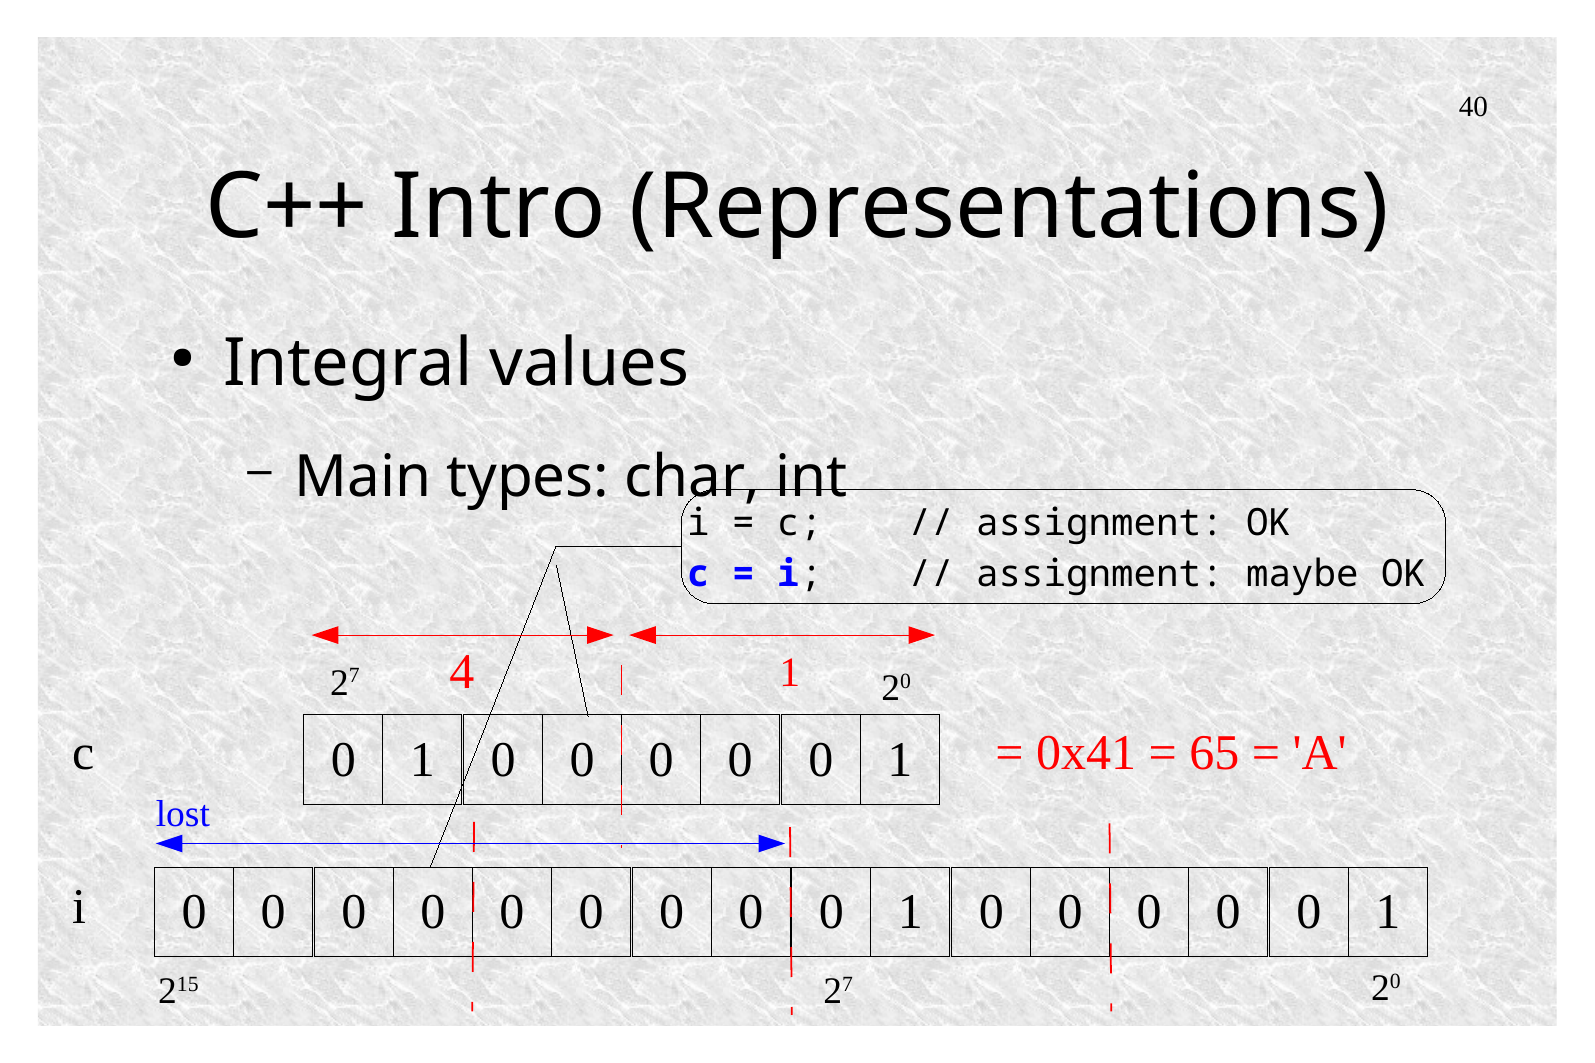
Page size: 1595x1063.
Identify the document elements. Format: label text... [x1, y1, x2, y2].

text_box 0 [542, 714, 622, 805]
text_box 20 [1371, 967, 1402, 1023]
text_box 1 [382, 714, 462, 805]
text_box 0 [1110, 867, 1188, 957]
text_box 4 [449, 644, 475, 701]
text_box 0 [393, 867, 473, 957]
text_box 0 [303, 714, 382, 805]
text_box 27 [823, 969, 885, 1026]
text_box 20 [881, 667, 912, 723]
text_box 0 [791, 867, 870, 957]
text_box 0 [154, 867, 233, 957]
text_box i [71, 879, 87, 936]
text_box 0 [622, 714, 700, 805]
text_box 0 [951, 867, 1030, 957]
text_box 0 [1188, 867, 1268, 957]
text_box 27 [330, 661, 412, 718]
text_box lost [155, 792, 293, 836]
text_box 1 [779, 649, 801, 698]
text_box 0 [700, 714, 780, 805]
text_box 0 [1030, 867, 1110, 957]
picture [37, 37, 1557, 1026]
text_box 0 [551, 867, 631, 957]
text_box 1 [1348, 867, 1428, 957]
text_box 0 [473, 867, 551, 957]
text_box 0 [1269, 867, 1348, 957]
text_box 0 [314, 867, 393, 957]
text_box c [71, 725, 95, 803]
text_box i = c; // assignment: OK c = i; // assignment: maybe OK [681, 489, 1446, 604]
text_box 0 [463, 714, 542, 805]
text_box 0 [781, 714, 860, 805]
text_box 0 [711, 867, 791, 957]
text_box 1 [870, 867, 950, 957]
title C++ Intro (Representations) [149, 119, 1447, 285]
text_box 0 [233, 867, 313, 957]
text_box 1 [860, 714, 940, 805]
list Integral values Main types: char, int [152, 314, 1450, 937]
text_box 0 [632, 867, 711, 957]
text_box = 0x41 = 65 = 'A' [995, 725, 1440, 782]
text_box 215 [158, 969, 222, 1026]
